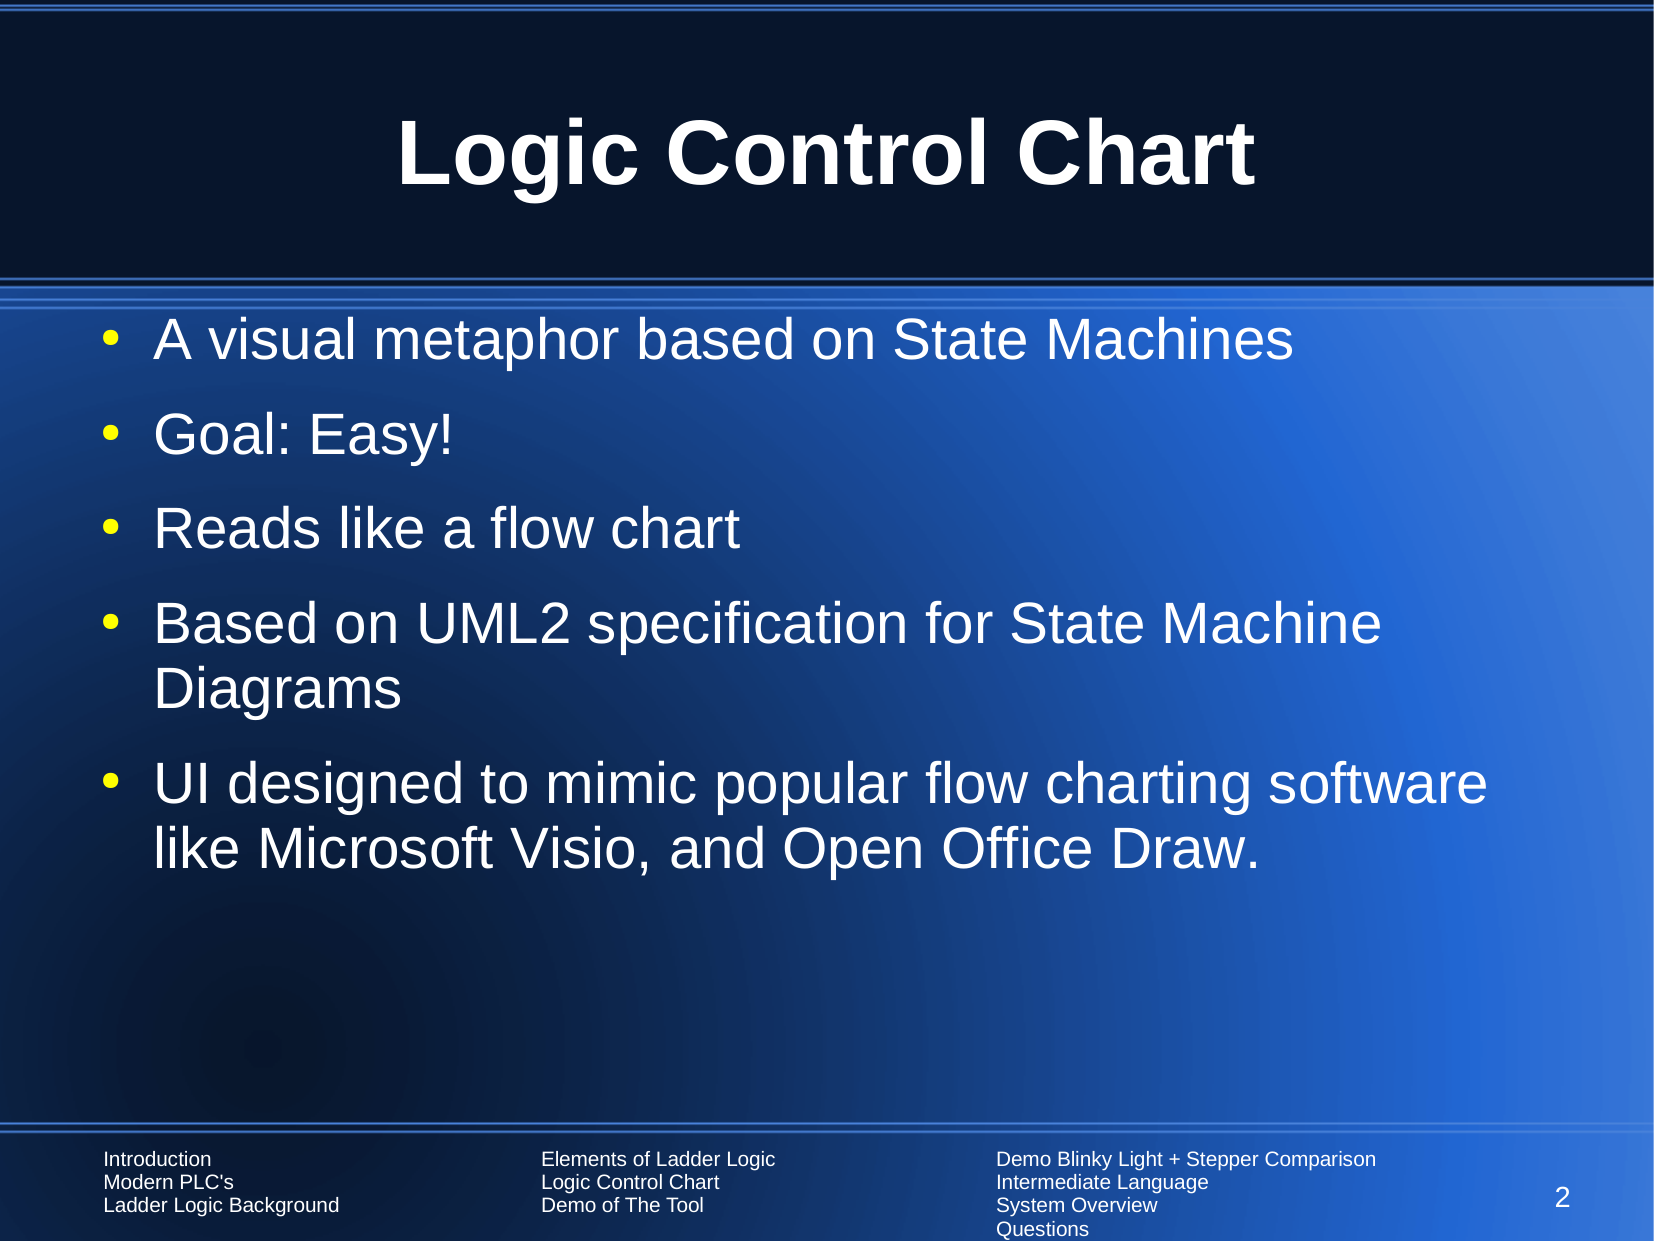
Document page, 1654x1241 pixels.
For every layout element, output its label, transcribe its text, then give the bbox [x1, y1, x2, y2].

title Logic Control Chart [82, 49, 1571, 257]
picture [0, 0, 1654, 1241]
list A visual metaphor based on State Machines Goal: Easy! Reads like a flow chart Based on UML2 specification for State Machine Diagrams UI designed to mimic popular flow charting software like Microsoft Visio, and Open Office Draw. [82, 307, 1571, 1111]
